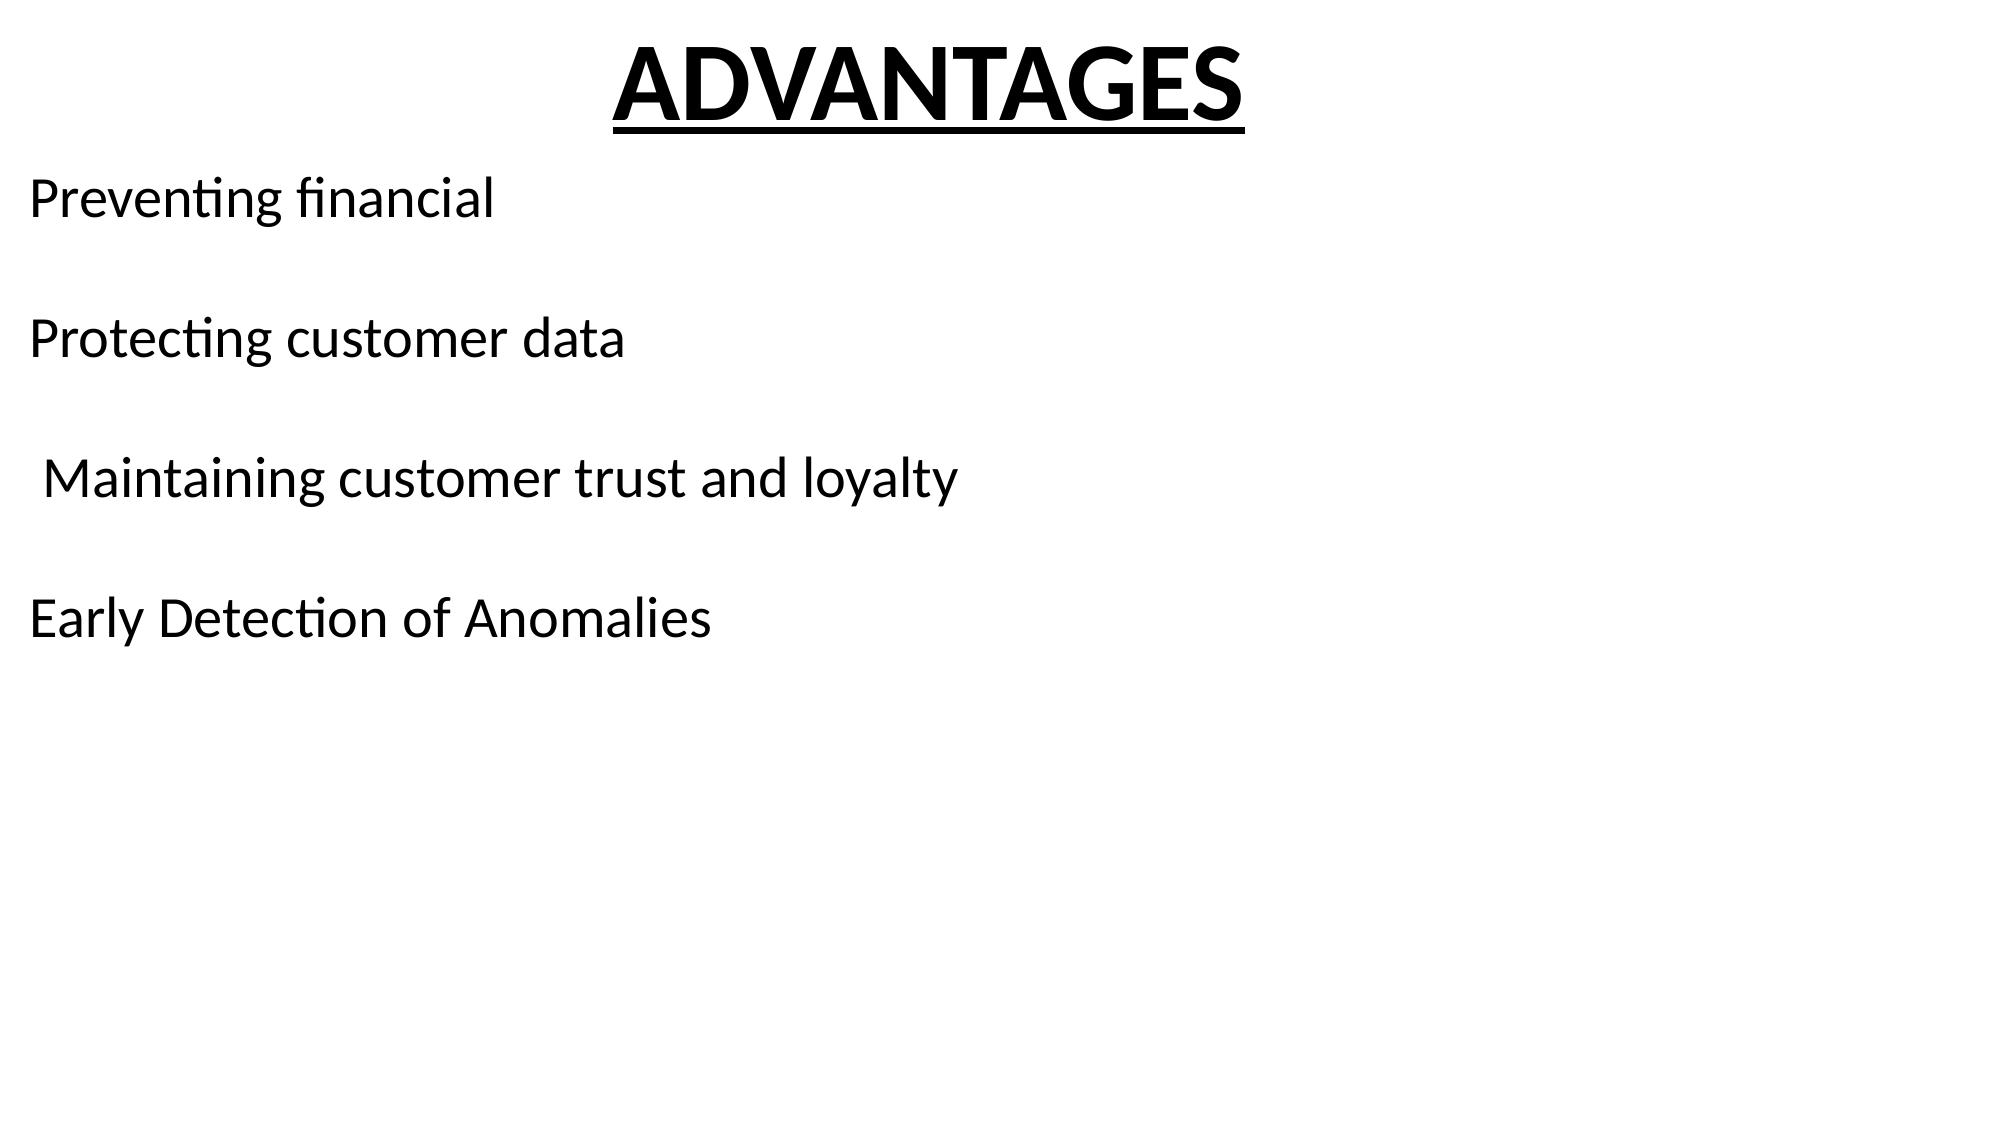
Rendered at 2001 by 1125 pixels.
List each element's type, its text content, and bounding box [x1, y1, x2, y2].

text_box Preventing financial Protecting customer data Maintaining customer trust and loyalty Early Detection of Anomalies [14, 151, 1986, 733]
text_box ADVANTAGES [597, 0, 1267, 151]
